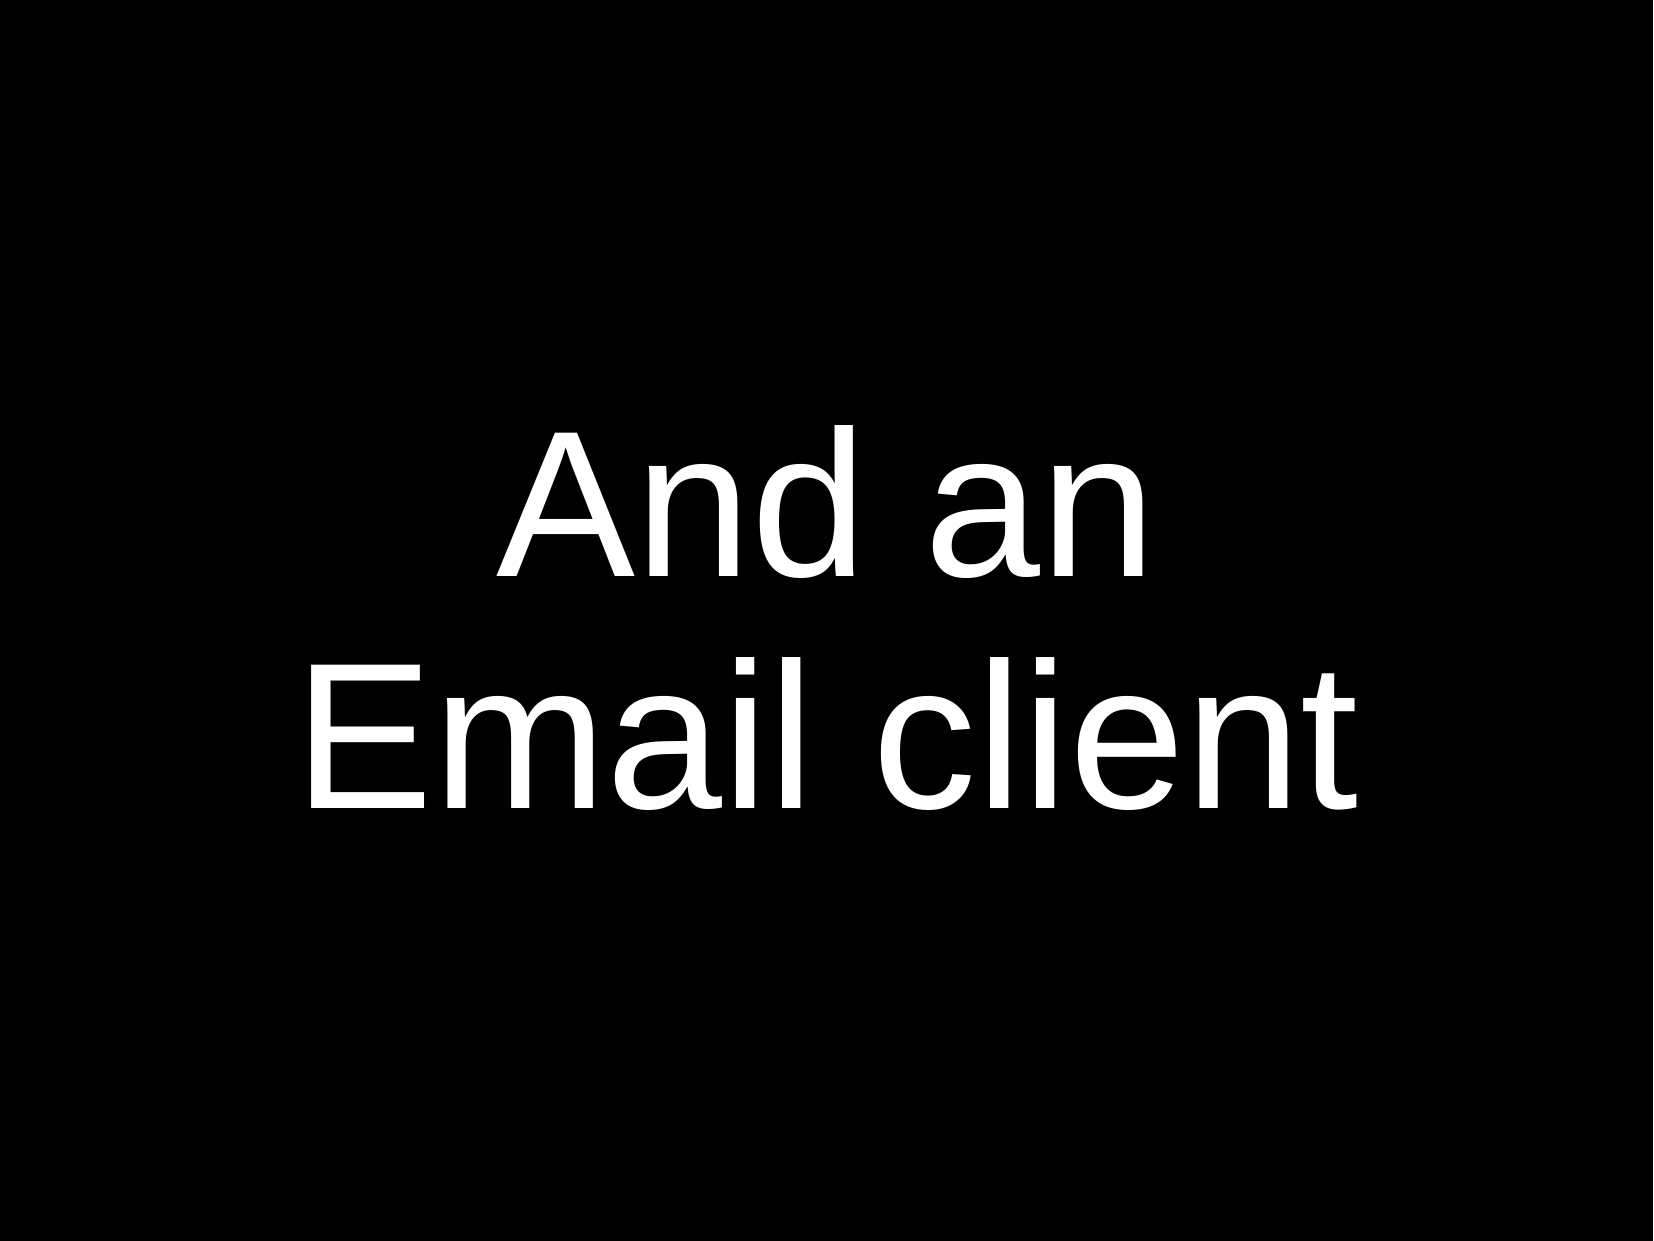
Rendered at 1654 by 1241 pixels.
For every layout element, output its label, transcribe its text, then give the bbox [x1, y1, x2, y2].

title And an Email client [82, 101, 1571, 1140]
